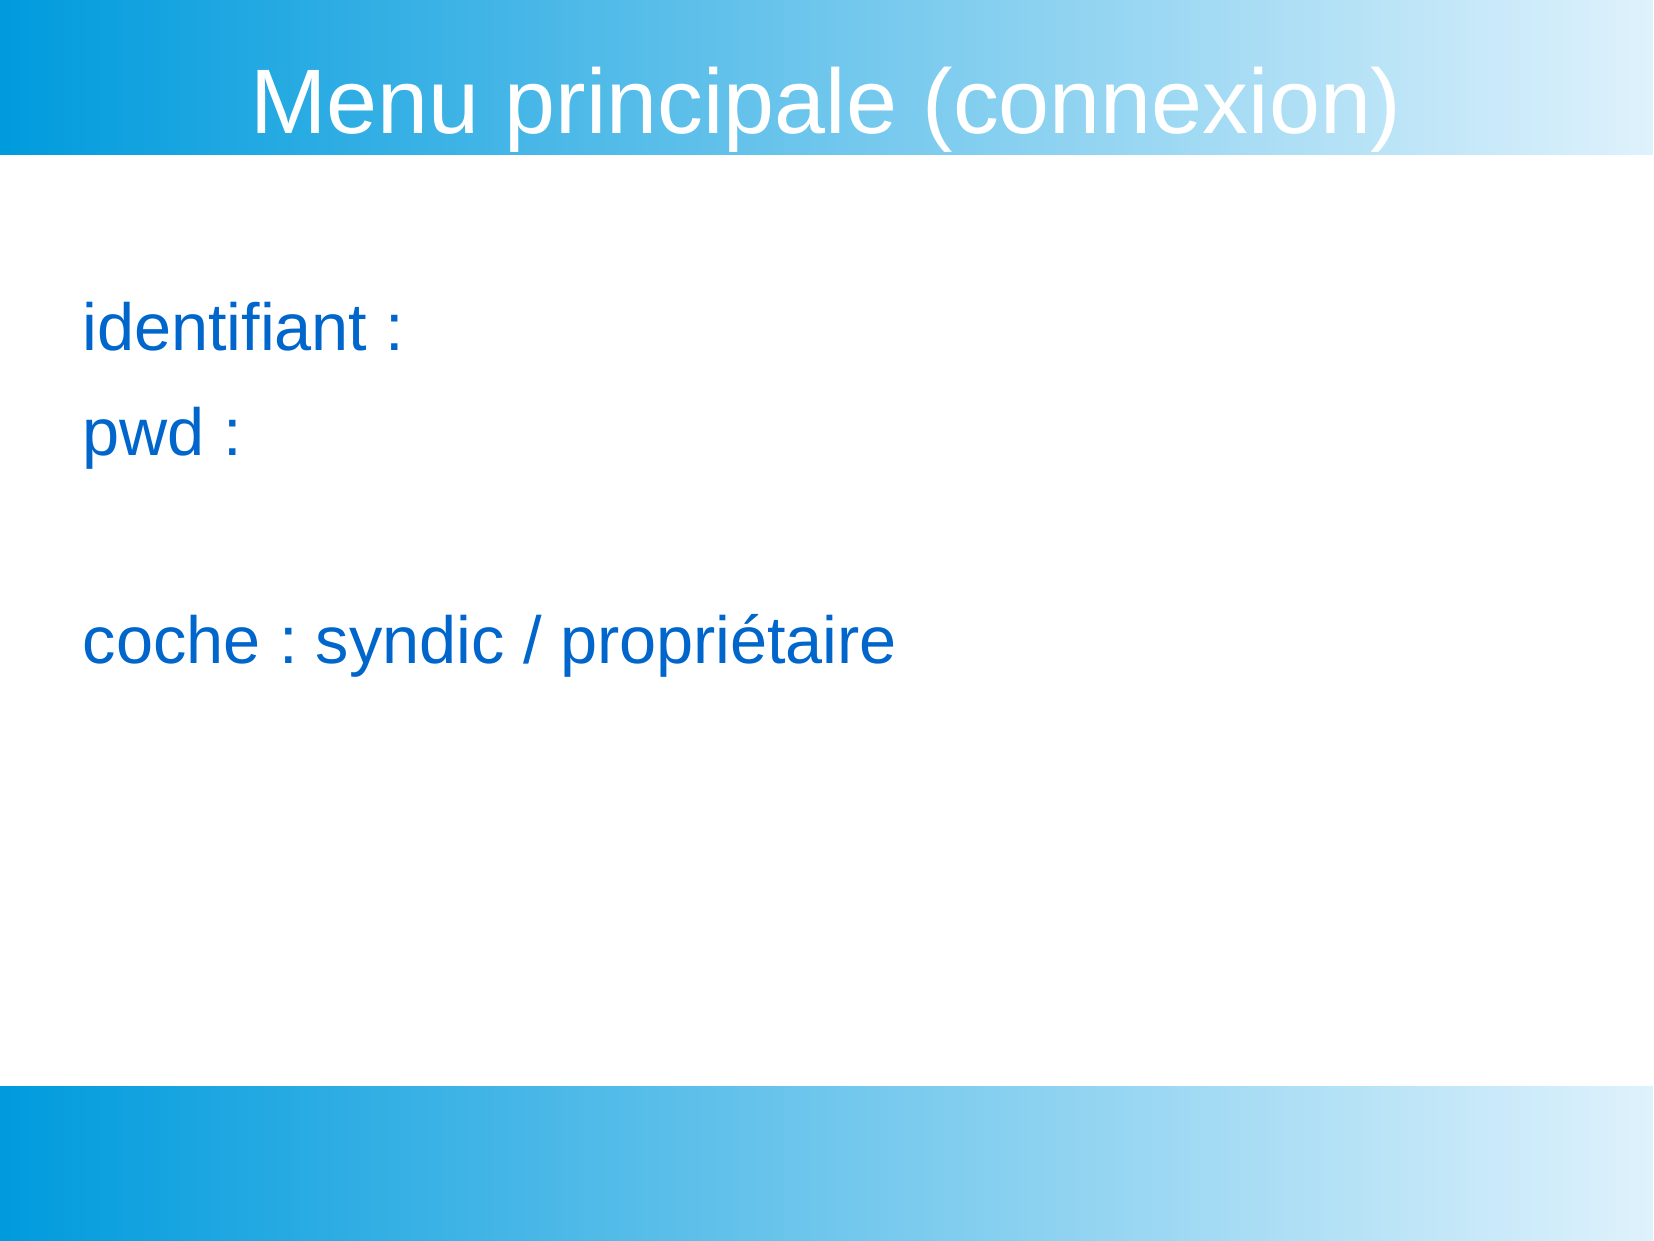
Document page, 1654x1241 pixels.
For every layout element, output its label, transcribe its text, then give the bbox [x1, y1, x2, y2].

list identifiant : pwd : coche : syndic / propriétaire [82, 290, 1571, 1010]
title Menu principale (connexion) [82, 49, 1571, 155]
